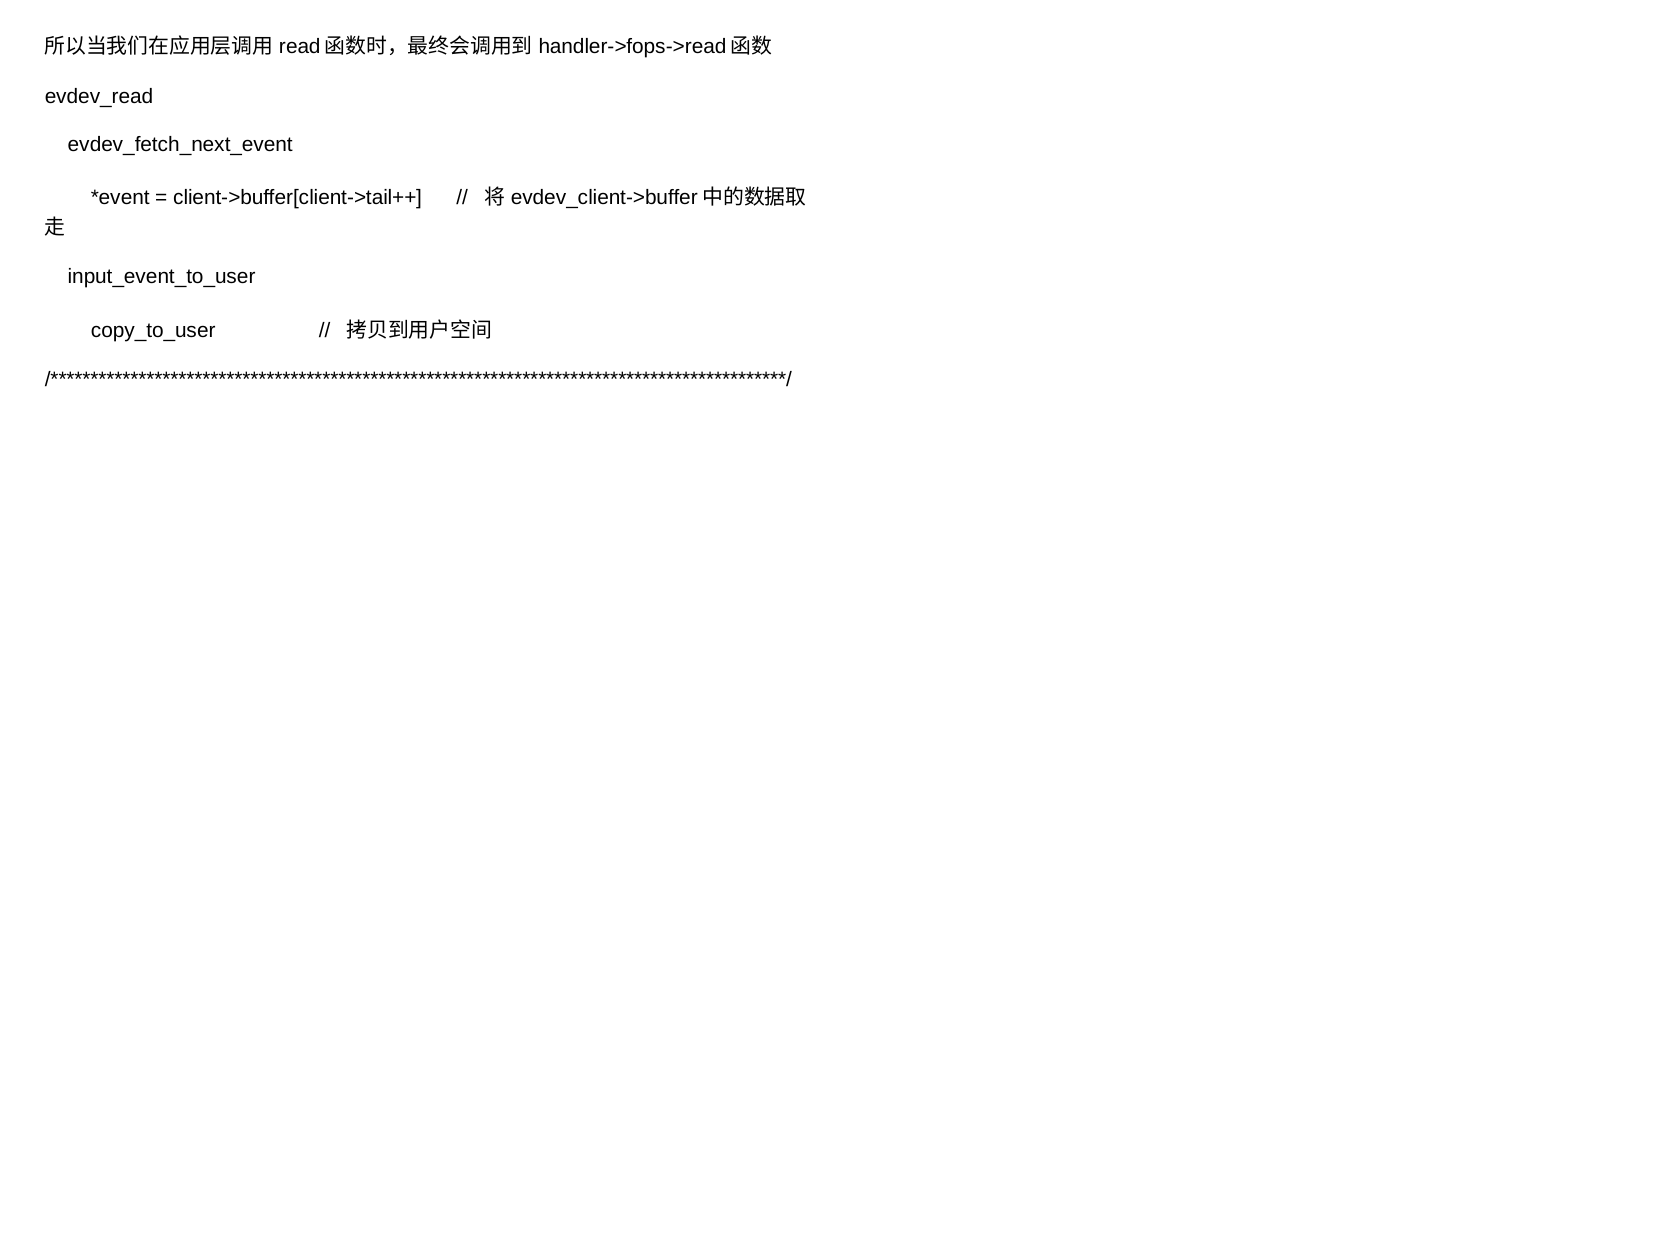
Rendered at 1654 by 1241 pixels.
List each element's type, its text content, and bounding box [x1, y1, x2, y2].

text_box 所以当我们在应用层调用read函数时，最终会调用到handler->fops->read函数 evdev_read evdev_fetch_next_event *event = client->buffer[client->tail++] // 将evdev_client->buffer中的数据取走 input_event_to_user copy_to_user // 拷贝到用户空间 /********************************************************************************************/ [30, 22, 842, 421]
